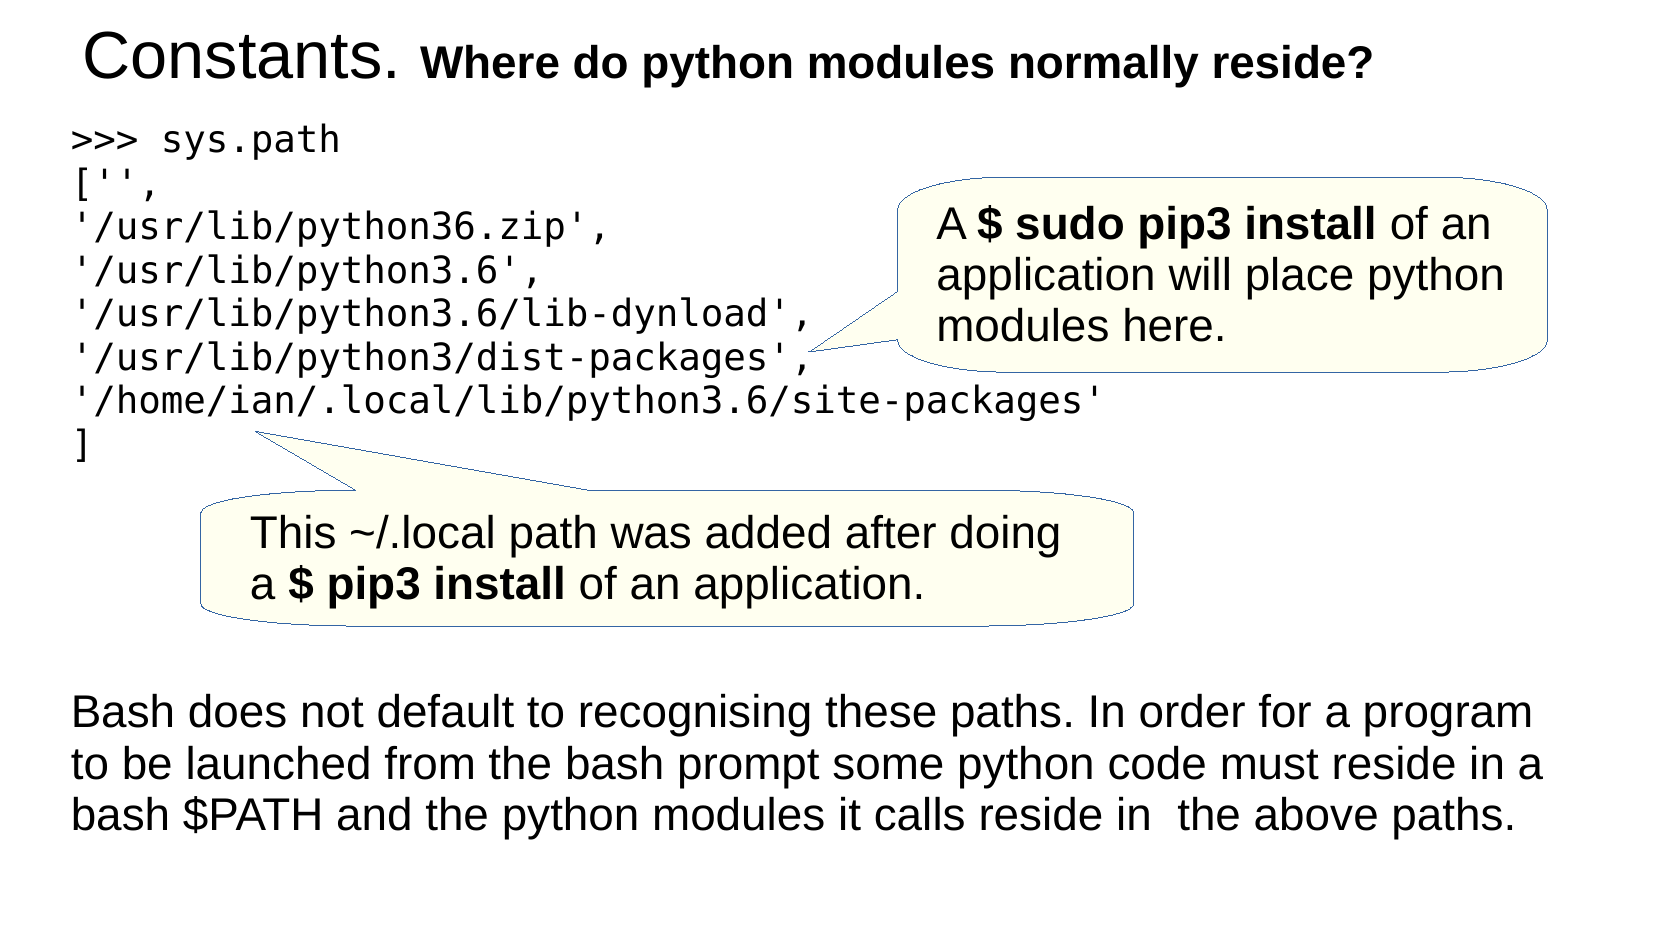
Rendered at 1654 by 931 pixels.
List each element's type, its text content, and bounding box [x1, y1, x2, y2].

text_box This ~/.local path was added after doing a $ pip3 install of an application. [200, 431, 1134, 627]
text_box >>> sys.path ['', '/usr/lib/python36.zip', '/usr/lib/python3.6', '/usr/lib/python3.6/lib-dynload', '/usr/lib/python3/dist-packages', '/home/ian/.local/lib/python3.6/site-packages' ] [70, 118, 1642, 467]
title Constants. Where do python modules normally reside? [82, 10, 1571, 101]
text_box A $ sudo pip3 install of an application will place python modules here. [808, 177, 1548, 373]
text_box Bash does not default to recognising these paths. In order for a program to be launched from the bash prompt some python code must reside in a bash $PATH and the python modules it calls reside in the above paths. [70, 686, 1559, 841]
